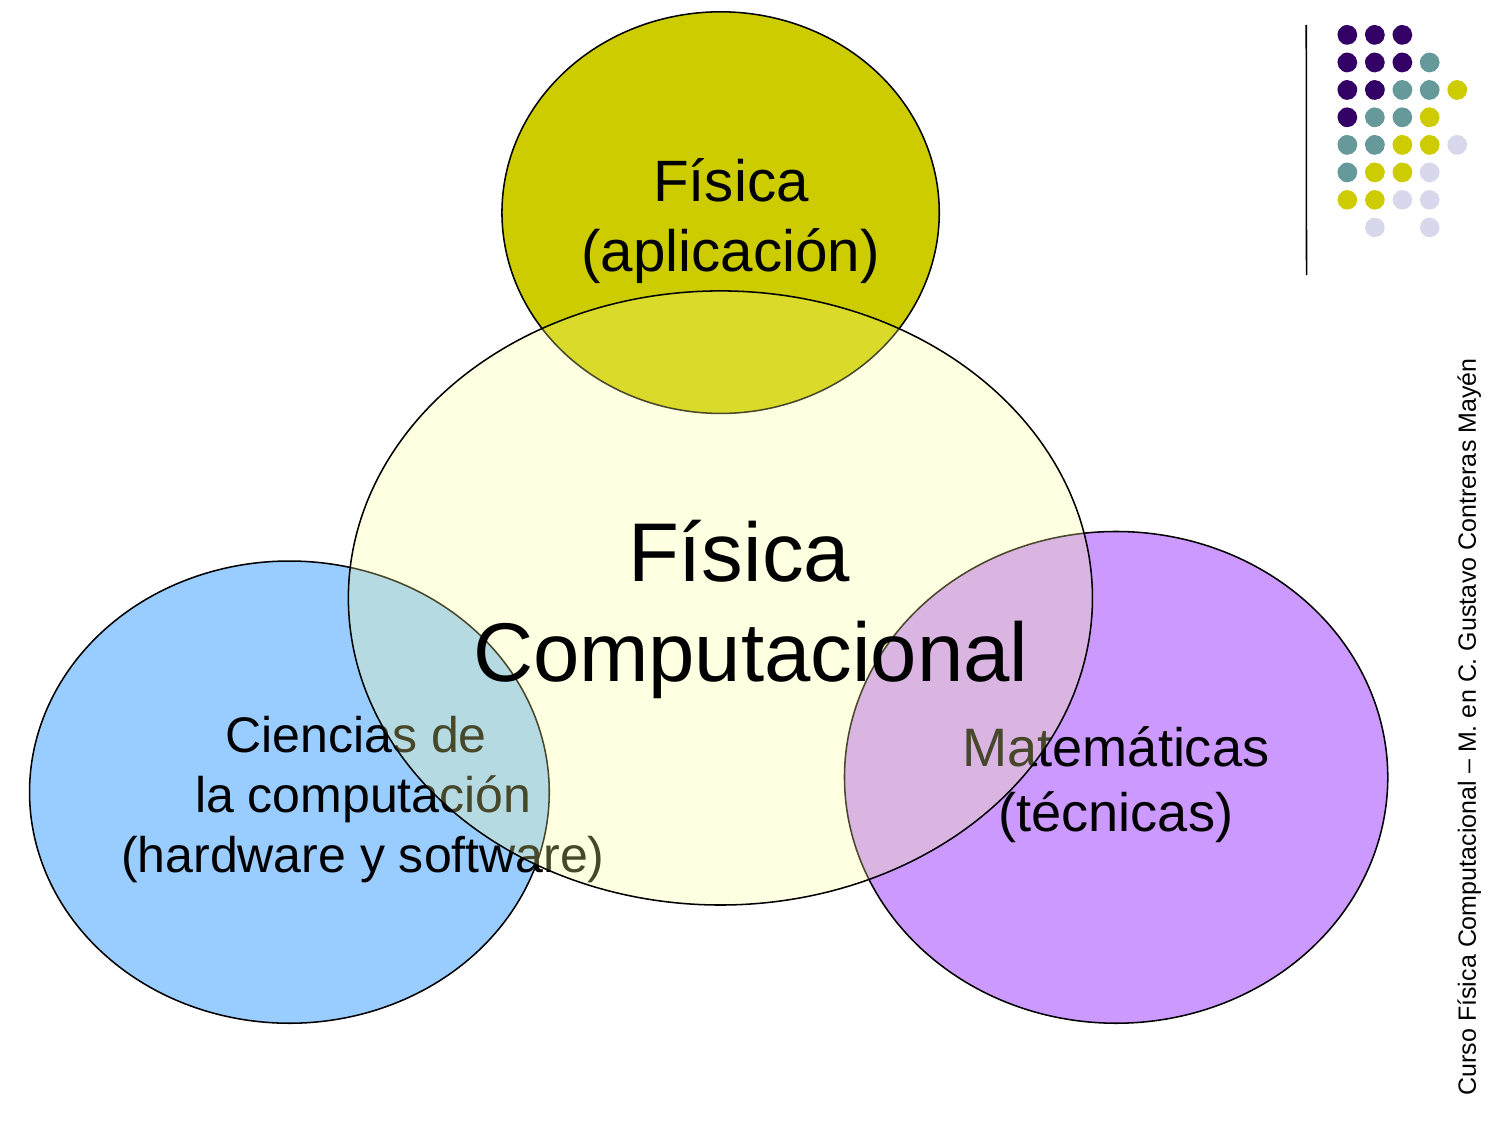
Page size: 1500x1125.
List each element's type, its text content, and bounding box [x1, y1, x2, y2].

text_box Física (aplicación)‏ [501, 11, 940, 328]
text_box Física Computacional [348, 290, 1093, 906]
text_box Matemáticas (técnicas)‏ [869, 531, 1388, 1024]
text_box Ciencias de la computación (hardware y software)‏ [29, 561, 535, 1024]
